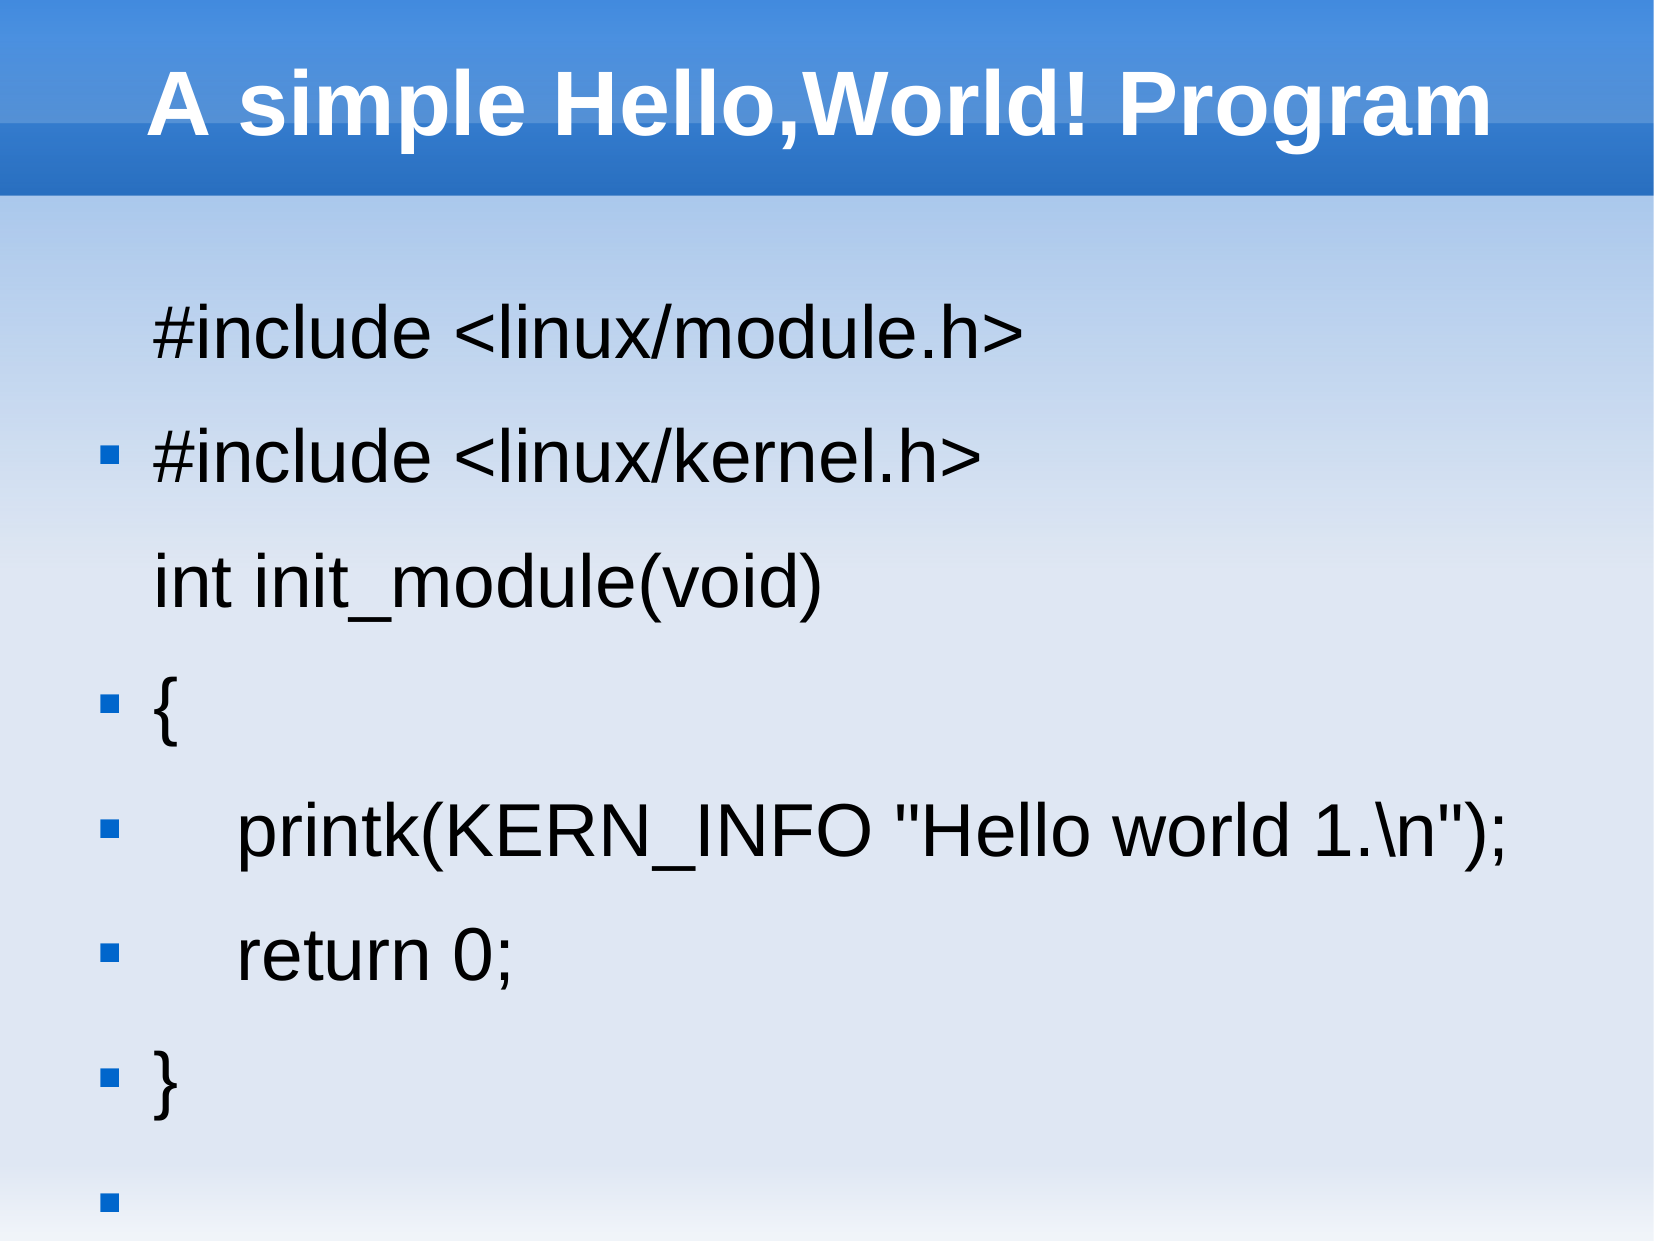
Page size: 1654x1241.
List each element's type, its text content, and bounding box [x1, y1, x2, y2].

picture [0, 0, 1654, 1241]
title A simple Hello,World! Program [76, 7, 1565, 200]
list #include <linux/module.h> #include <linux/kernel.h> int init_module(void) { printk(KERN_INFO "Hello world 1.\n"); return 0; } [82, 290, 1571, 1241]
